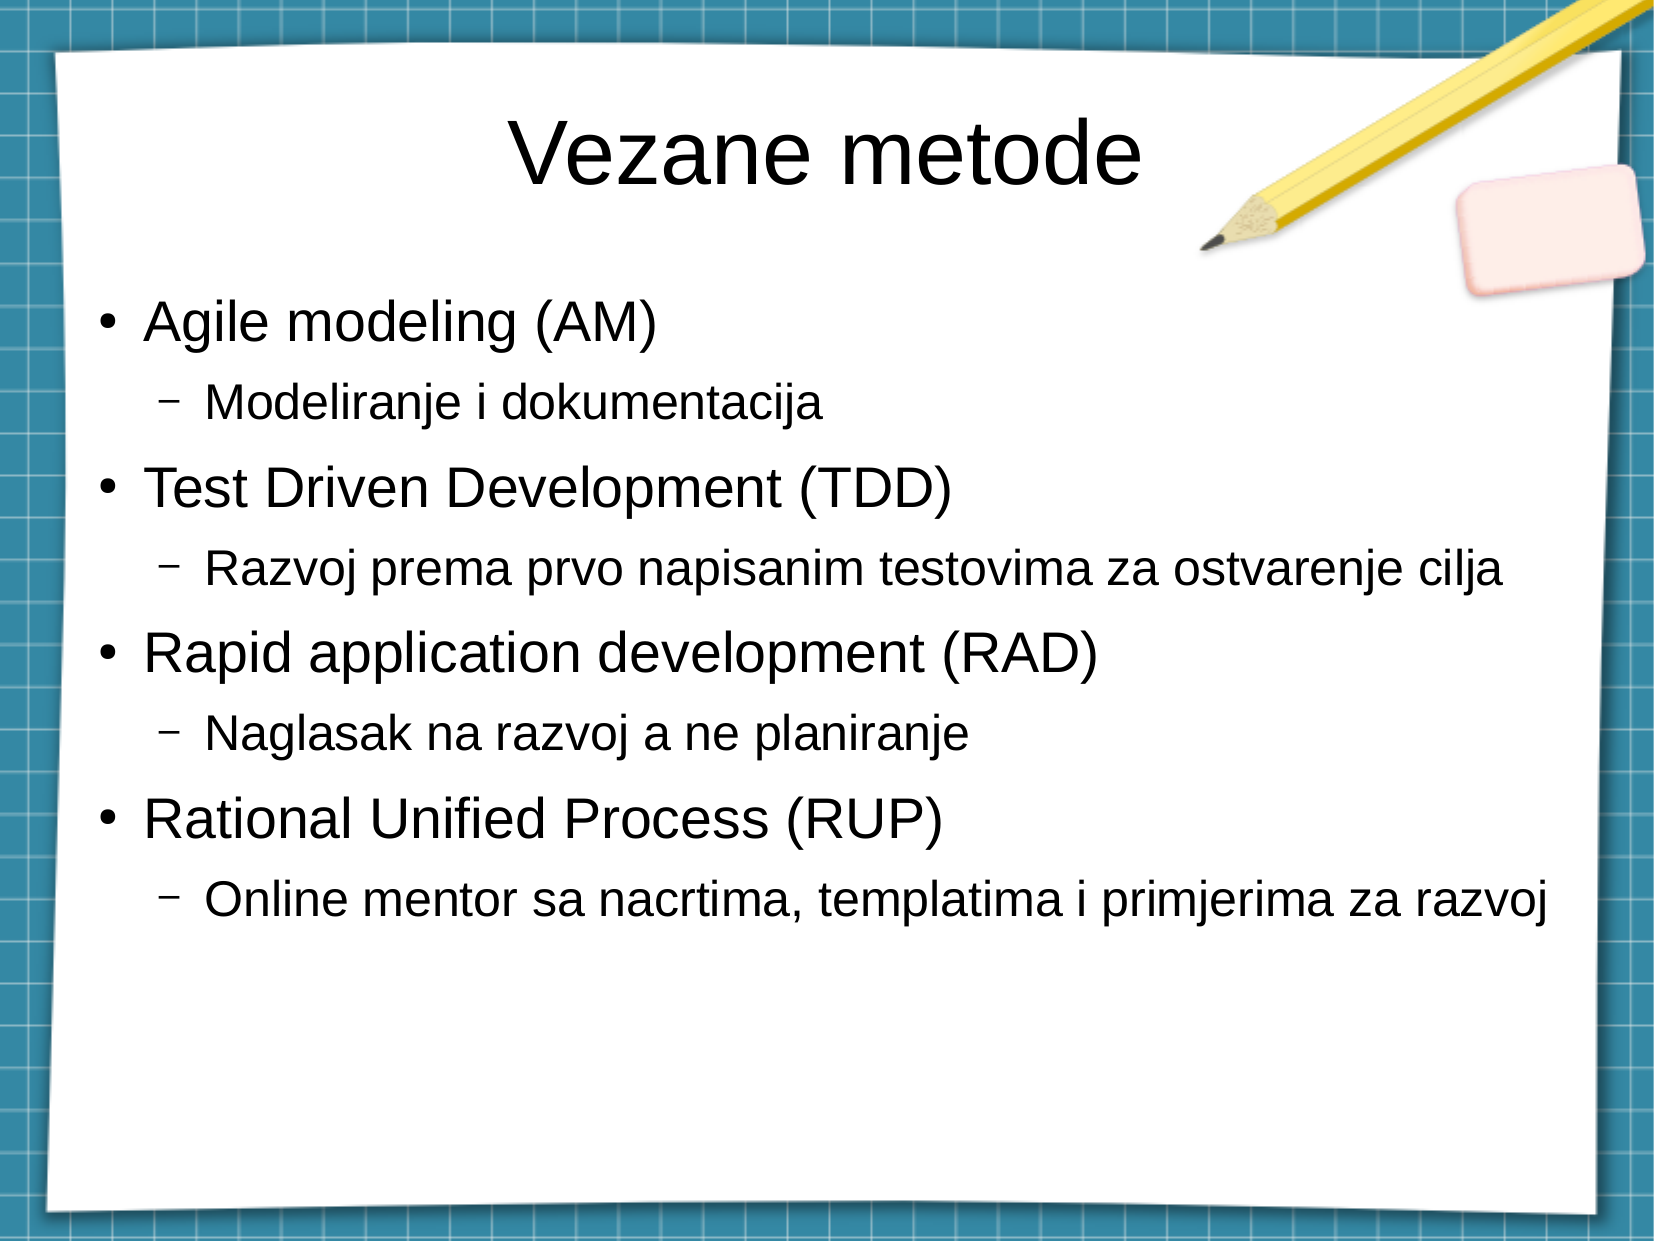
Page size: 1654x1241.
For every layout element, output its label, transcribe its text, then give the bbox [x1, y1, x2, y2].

list Agile modeling (AM) Modeliranje i dokumentacija Test Driven Development (TDD) Razvoj prema prvo napisanim testovima za ostvarenje cilja Rapid application development (RAD) Naglasak na razvoj a ne planiranje Rational Unified Process (RUP) Online mentor sa nacrtima, templatima i primjerima za razvoj [82, 290, 1571, 1010]
title Vezane metode [82, 49, 1571, 257]
picture [0, 0, 1654, 1241]
